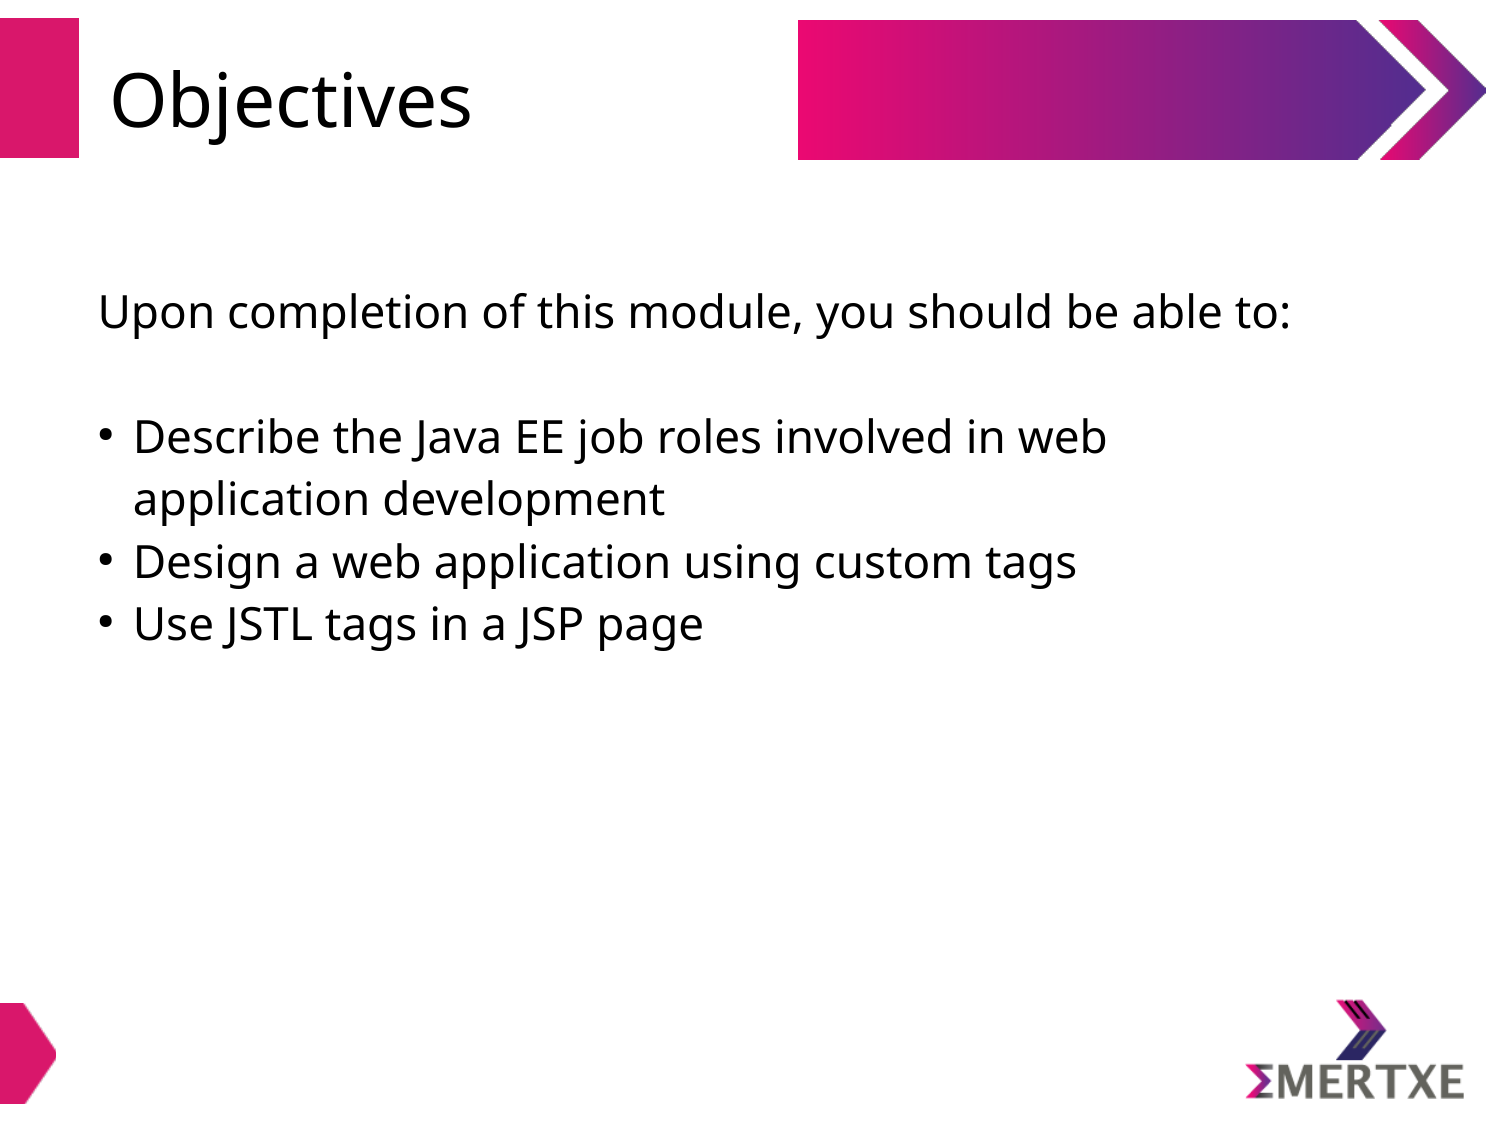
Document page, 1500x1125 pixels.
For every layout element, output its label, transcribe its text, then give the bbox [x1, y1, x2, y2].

picture [1245, 996, 1465, 1099]
text_box Upon completion of this module, you should be able to: Describe the Java EE job roles involved in web application development Design a web application using custom tags Use JSTL tags in a JSP page [82, 271, 1371, 713]
text_box Objectives [94, 39, 768, 142]
picture [798, 20, 1486, 160]
